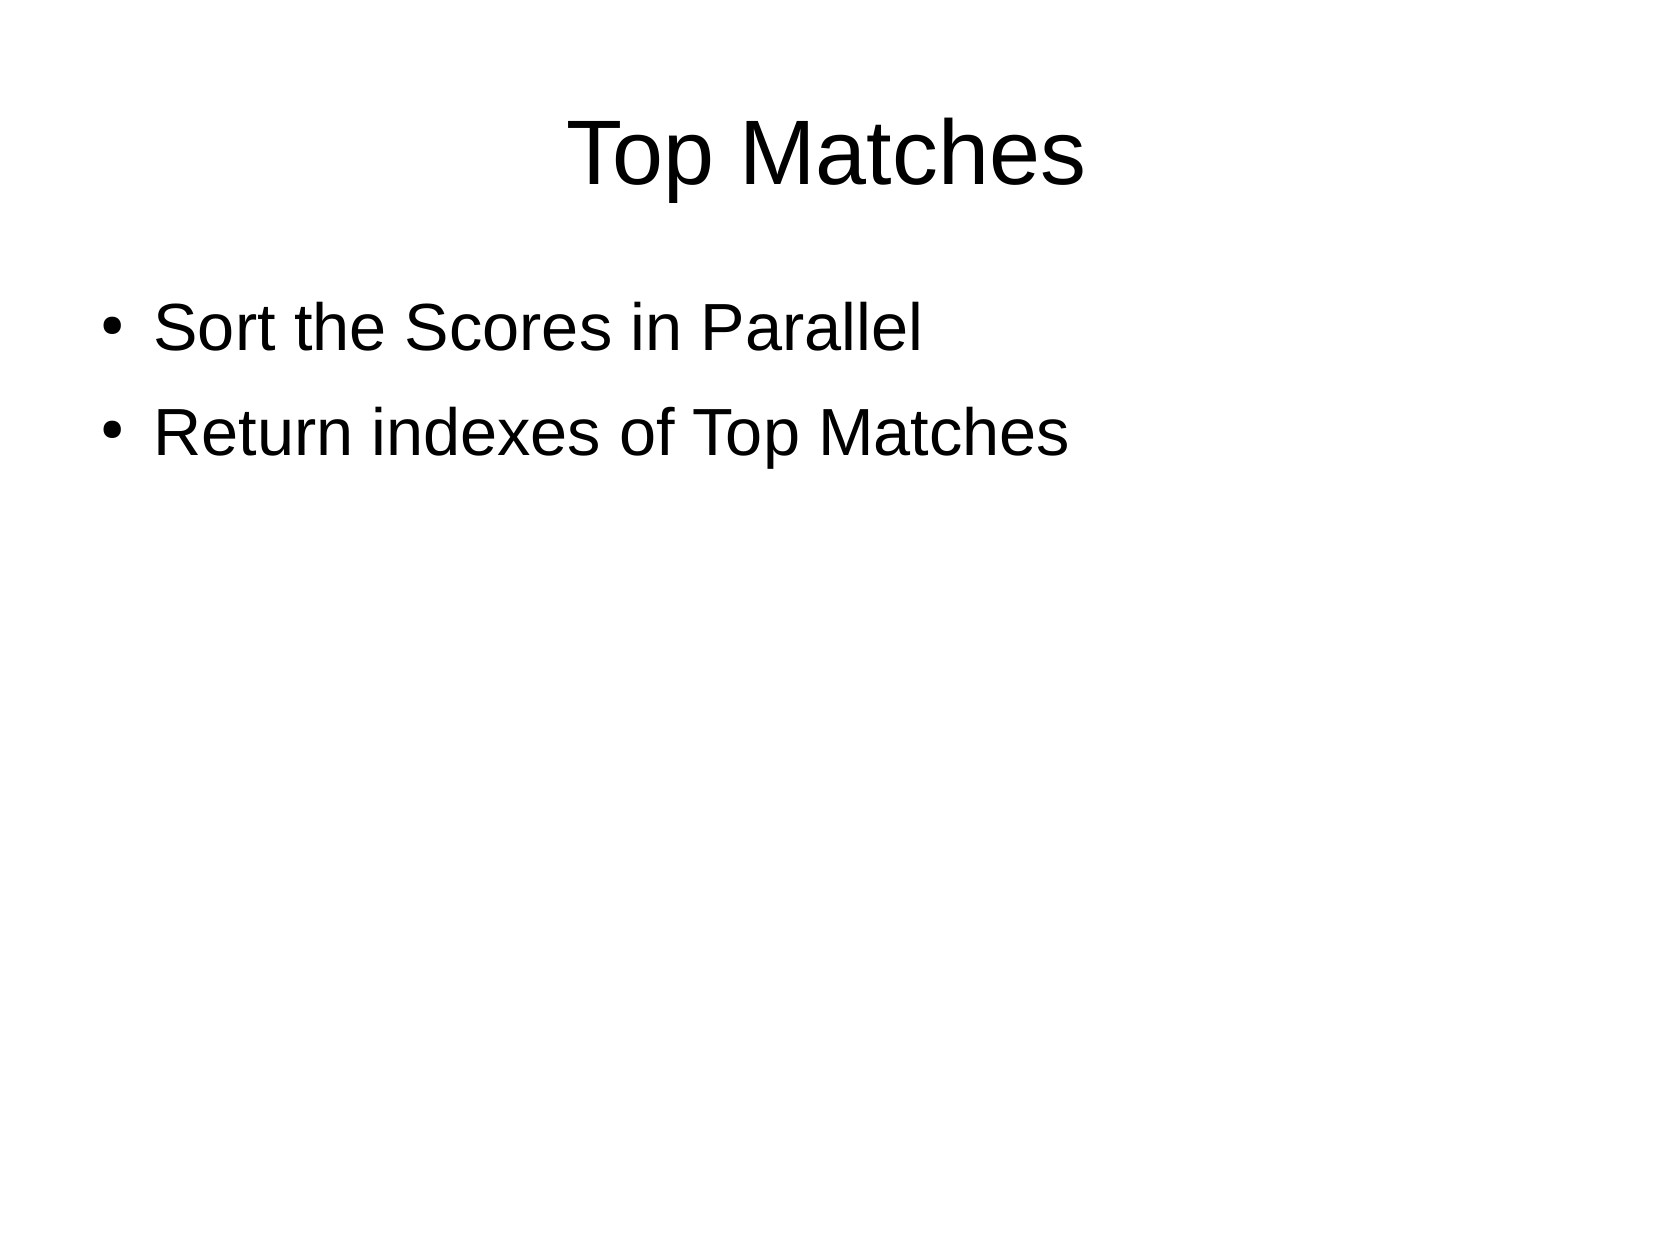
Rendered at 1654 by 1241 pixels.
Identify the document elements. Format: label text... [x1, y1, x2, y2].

list Sort the Scores in Parallel Return indexes of Top Matches [82, 290, 1538, 1010]
title Top Matches [82, 49, 1571, 257]
